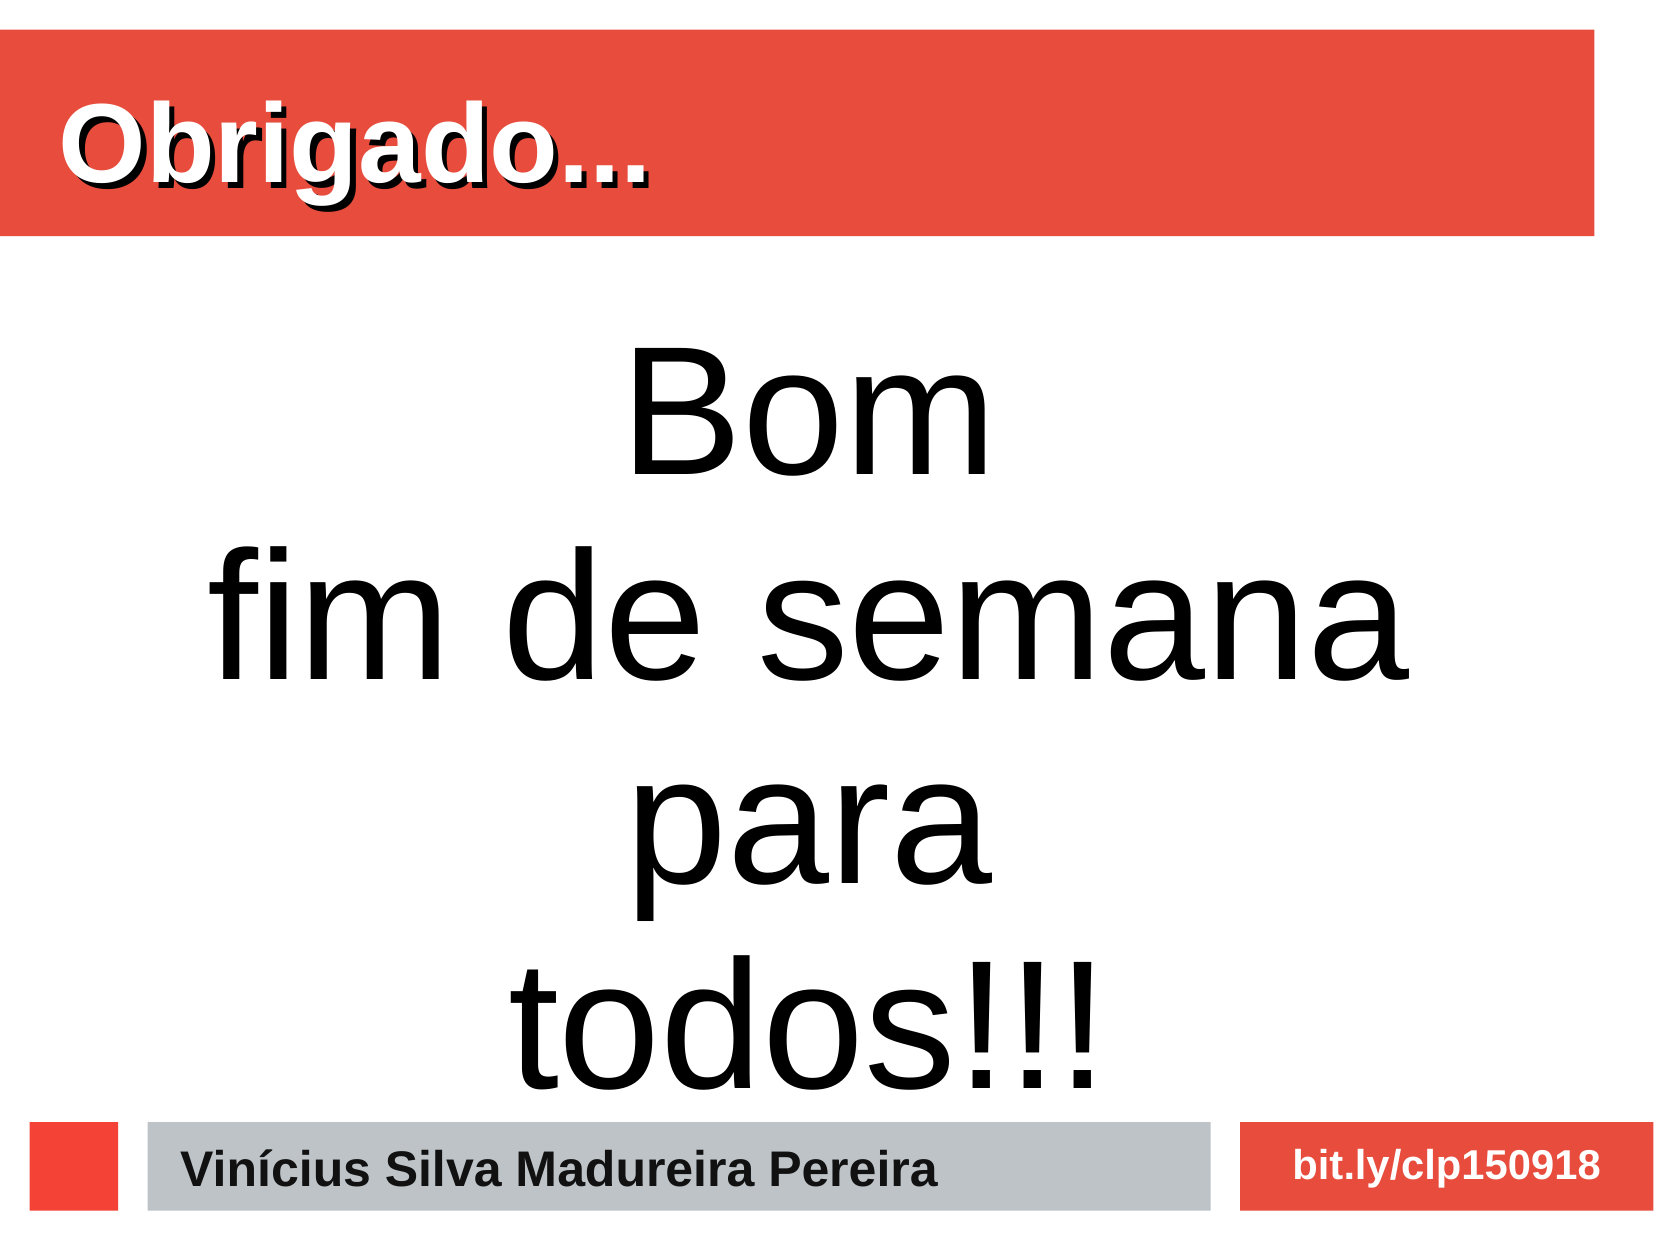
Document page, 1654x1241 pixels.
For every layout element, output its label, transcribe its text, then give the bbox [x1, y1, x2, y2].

title Obrigado... [59, 59, 1595, 207]
text_box Bom fim de semana para todos!!! [70, 301, 1548, 1135]
text_box Vinícius Silva Madureira Pereira [165, 1133, 1170, 1205]
text_box bit.ly/clp150918 [1228, 1133, 1654, 1205]
